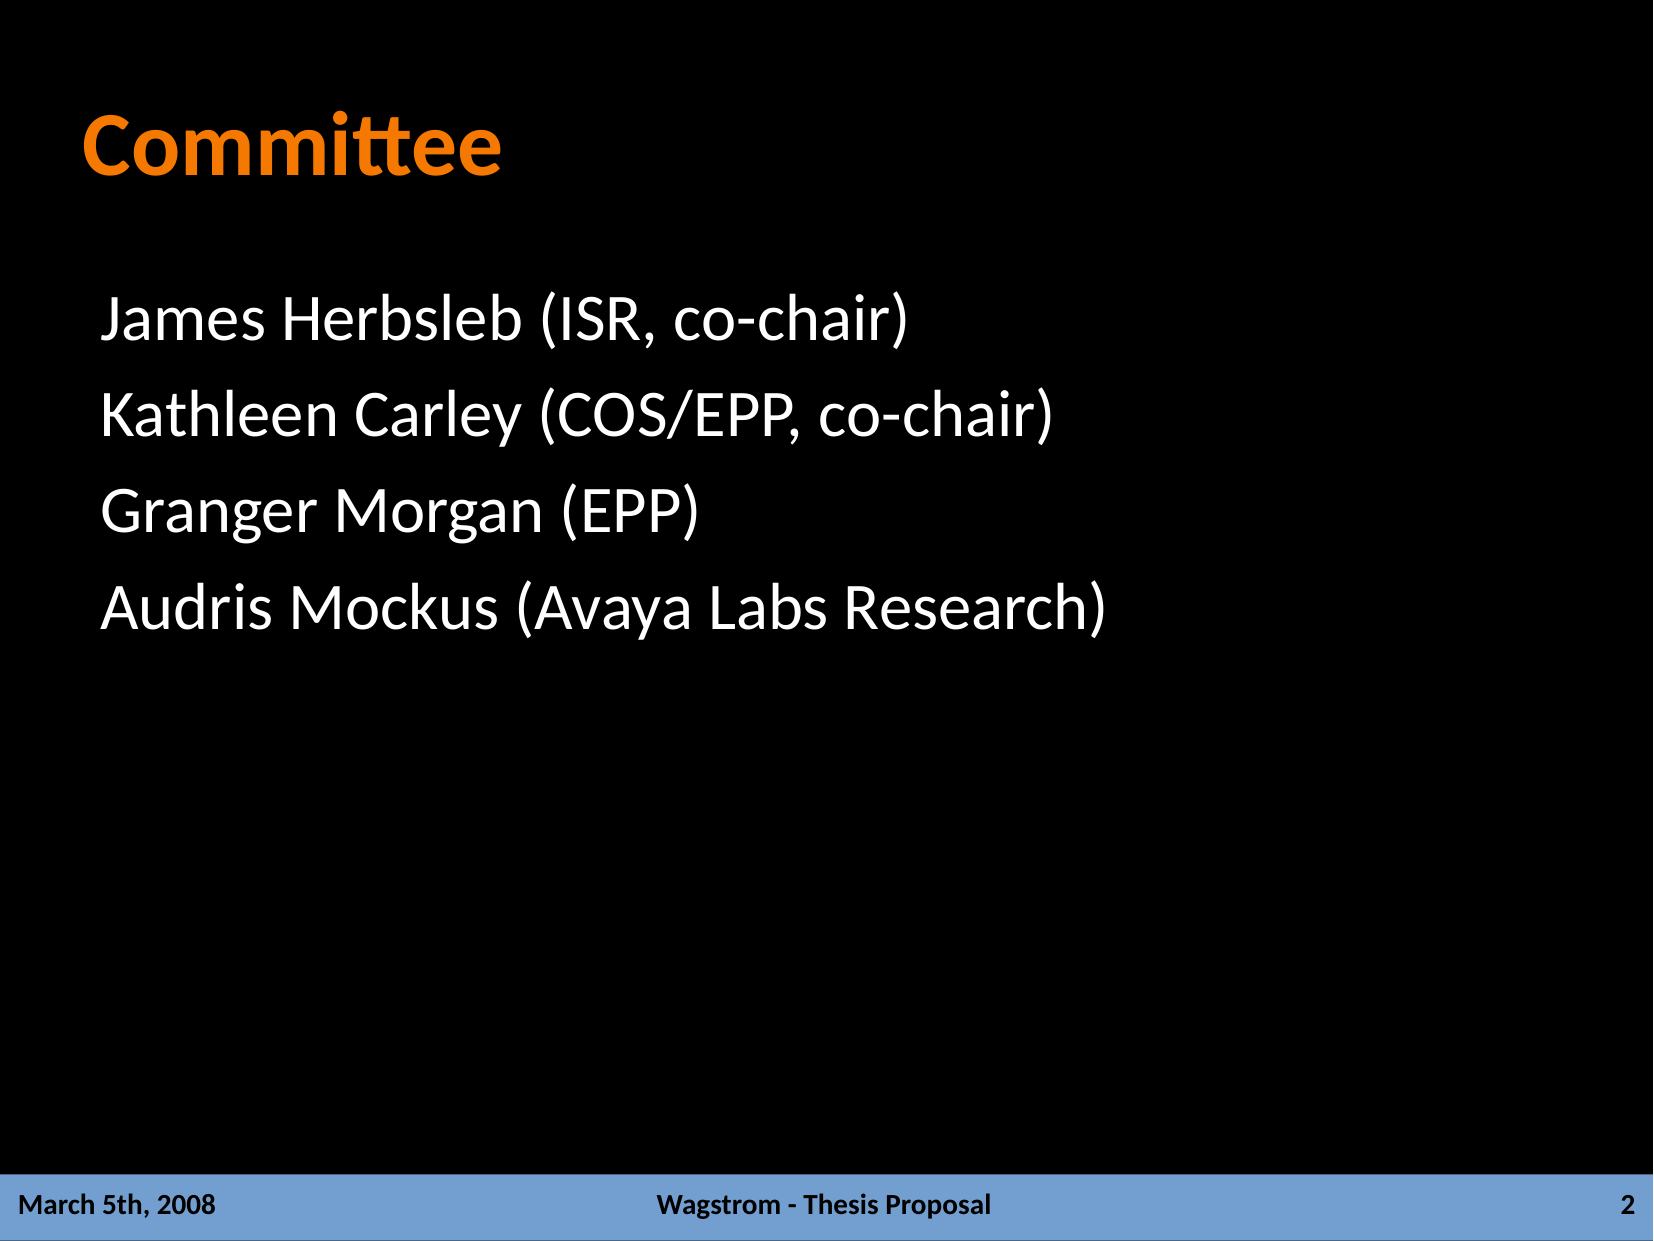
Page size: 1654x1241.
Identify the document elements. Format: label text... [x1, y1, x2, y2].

list James Herbsleb (ISR, co-chair) Kathleen Carley (COS/EPP, co-chair) Granger Morgan (EPP) Audris Mockus (Avaya Labs Research) [82, 290, 1571, 1095]
title Committee [82, 49, 1571, 257]
